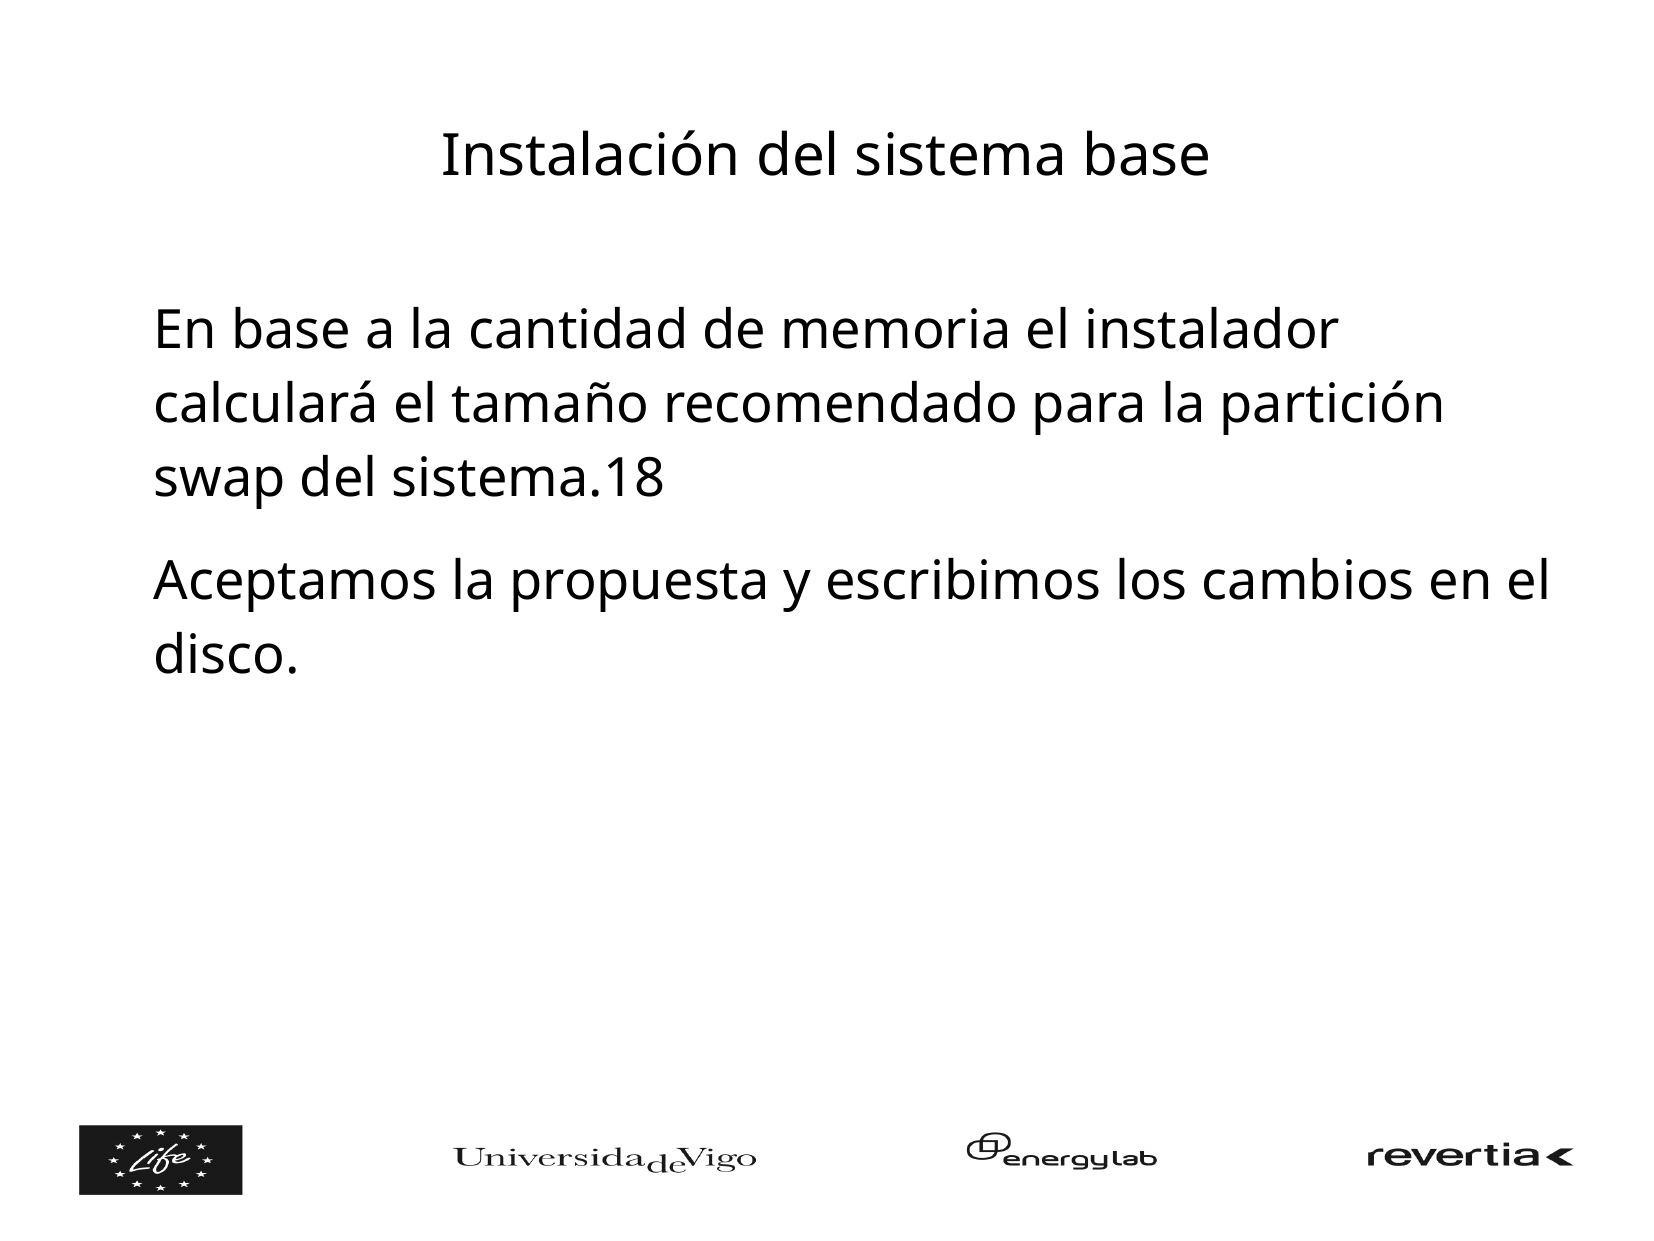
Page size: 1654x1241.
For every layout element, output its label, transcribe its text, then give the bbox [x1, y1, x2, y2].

picture [0, 1009, 1654, 1241]
list En base a la cantidad de memoria el instalador calculará el tamaño recomendado para la partición swap del sistema.18 Aceptamos la propuesta y escribimos los cambios en el disco. [82, 290, 1571, 1010]
title Instalación del sistema base [82, 49, 1571, 257]
